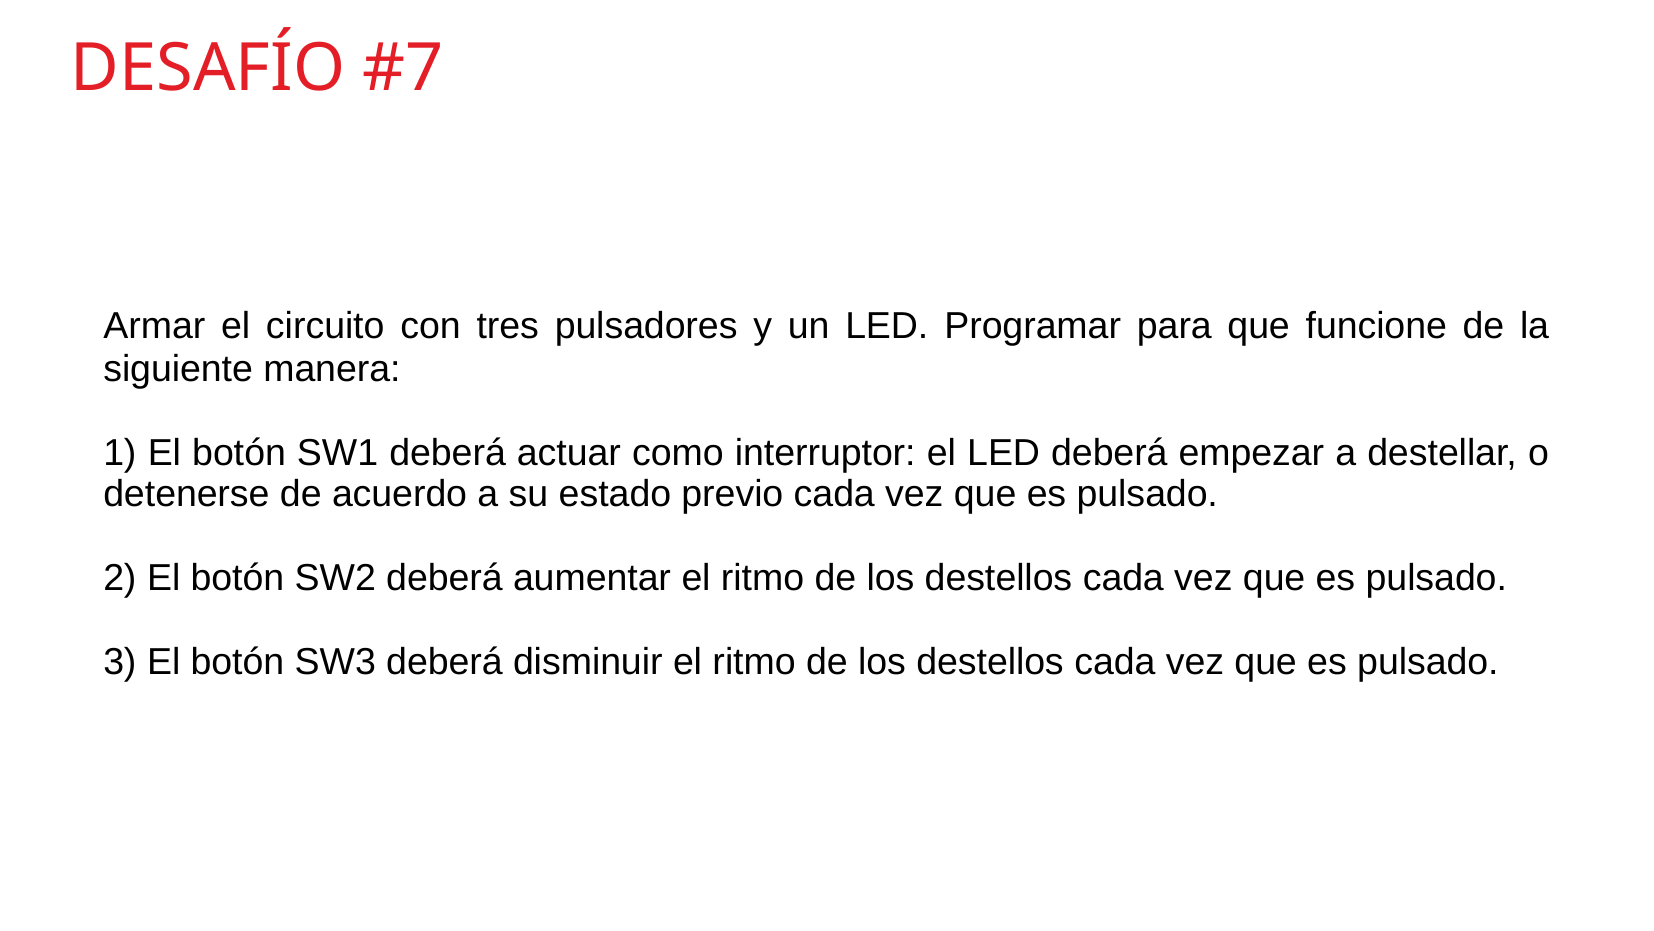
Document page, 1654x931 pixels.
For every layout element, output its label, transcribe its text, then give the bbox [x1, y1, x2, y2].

title DESAFÍO #7 [70, 11, 1347, 118]
text_box Armar el circuito con tres pulsadores y un LED. Programar para que funcione de la siguiente manera: 1) El botón SW1 deberá actuar como interruptor: el LED deberá empezar a destellar, o detenerse de acuerdo a su estado previo cada vez que es pulsado. 2) El botón SW2 deberá aumentar el ritmo de los destellos cada vez que es pulsado. 3) El botón SW3 deberá disminuir el ritmo de los destellos cada vez que es pulsado. [88, 297, 1565, 691]
